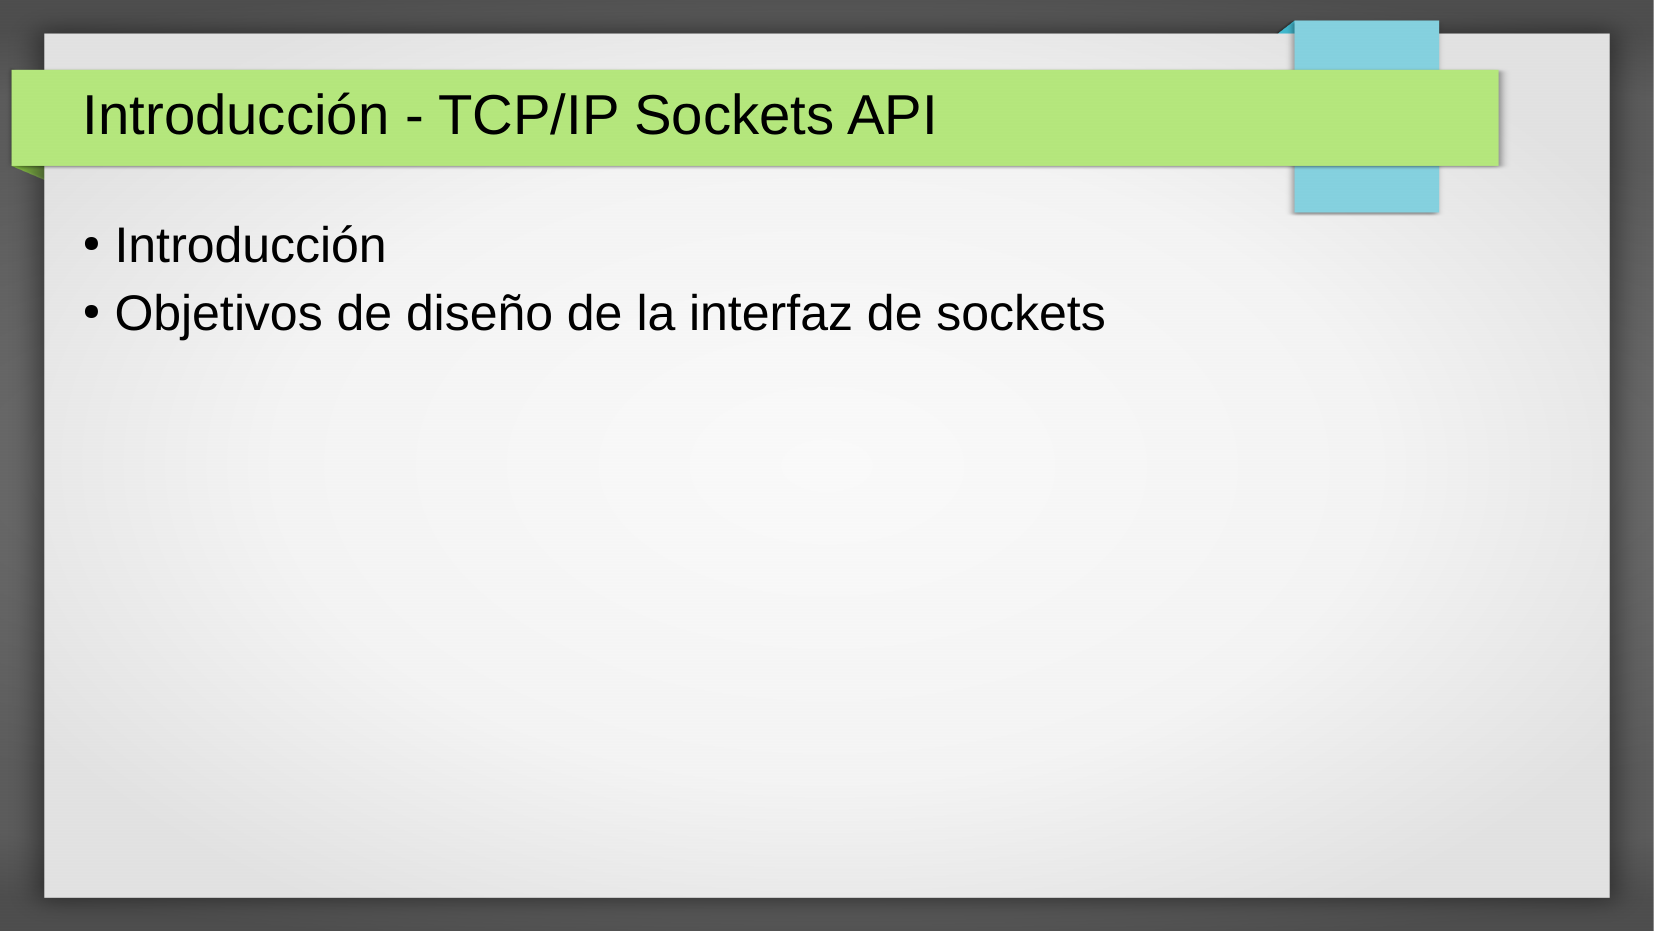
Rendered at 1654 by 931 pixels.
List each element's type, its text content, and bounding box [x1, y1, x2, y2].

title Introducción - TCP/IP Sockets API [82, 70, 1264, 160]
subtitle Introducción Objetivos de diseño de la interfaz de sockets [82, 217, 1571, 758]
picture [0, 0, 1654, 931]
